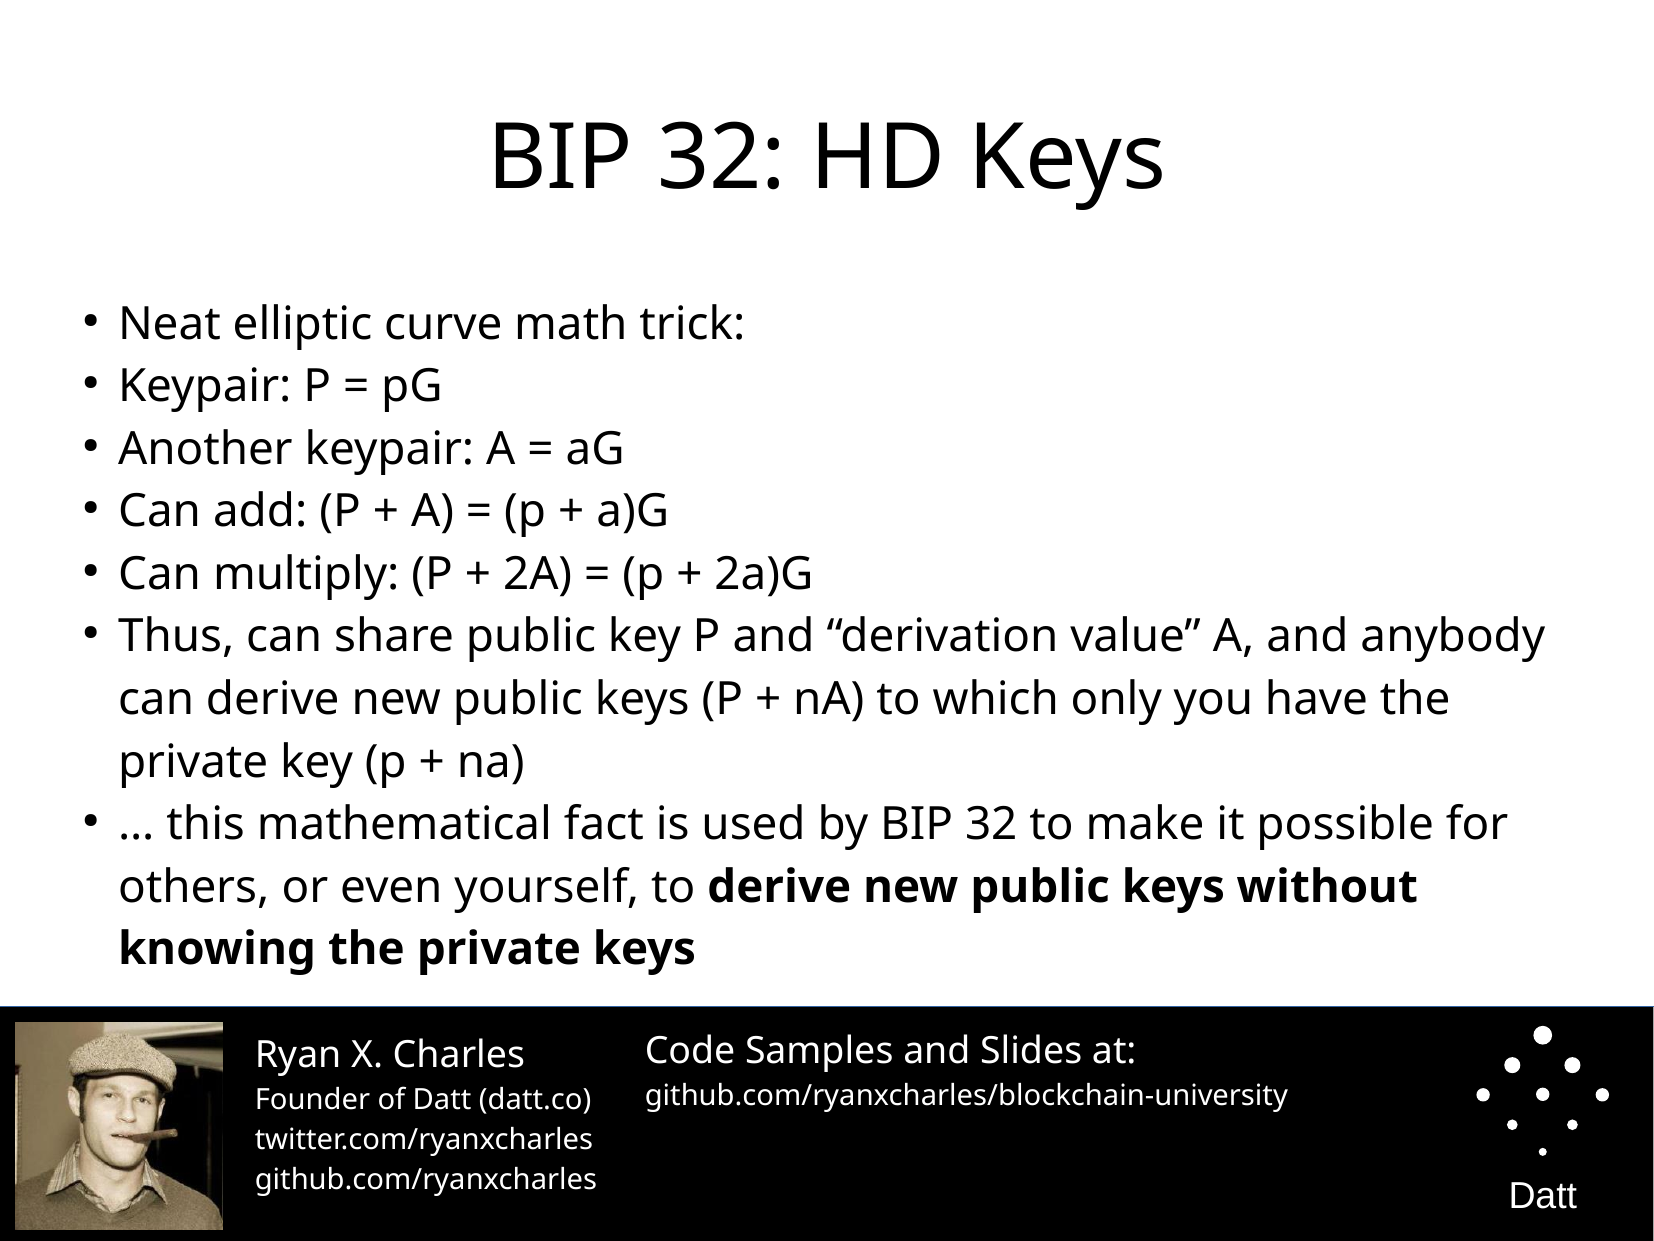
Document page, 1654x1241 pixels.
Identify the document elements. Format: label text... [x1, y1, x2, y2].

text_box Code Samples and Slides at: github.com/ryanxcharles/blockchain-university [630, 1015, 1403, 1156]
text_box Datt [1452, 1167, 1633, 1241]
picture [1475, 1023, 1611, 1159]
text_box Ryan X. Charles Founder of Datt (datt.co) twitter.com/ryanxcharles github.com/ryanxcharles [240, 1020, 976, 1241]
title BIP 32: HD Keys [82, 49, 1571, 257]
text_box [0, 1006, 1654, 1241]
picture [15, 1022, 223, 1231]
subtitle Neat elliptic curve math trick: Keypair: P = pG Another keypair: A = aG Can add: (P + A) = (p + a)G Can multiply: (P + 2A) = (p + 2a)G Thus, can share public key P and “derivation value” A, and anybody can derive new public keys (P + nA) to which only you have the private key (p + na) … this mathematical fact is used by BIP 32 to make it possible for others, or even yourself, to derive new public keys without knowing the private keys [82, 290, 1571, 1010]
